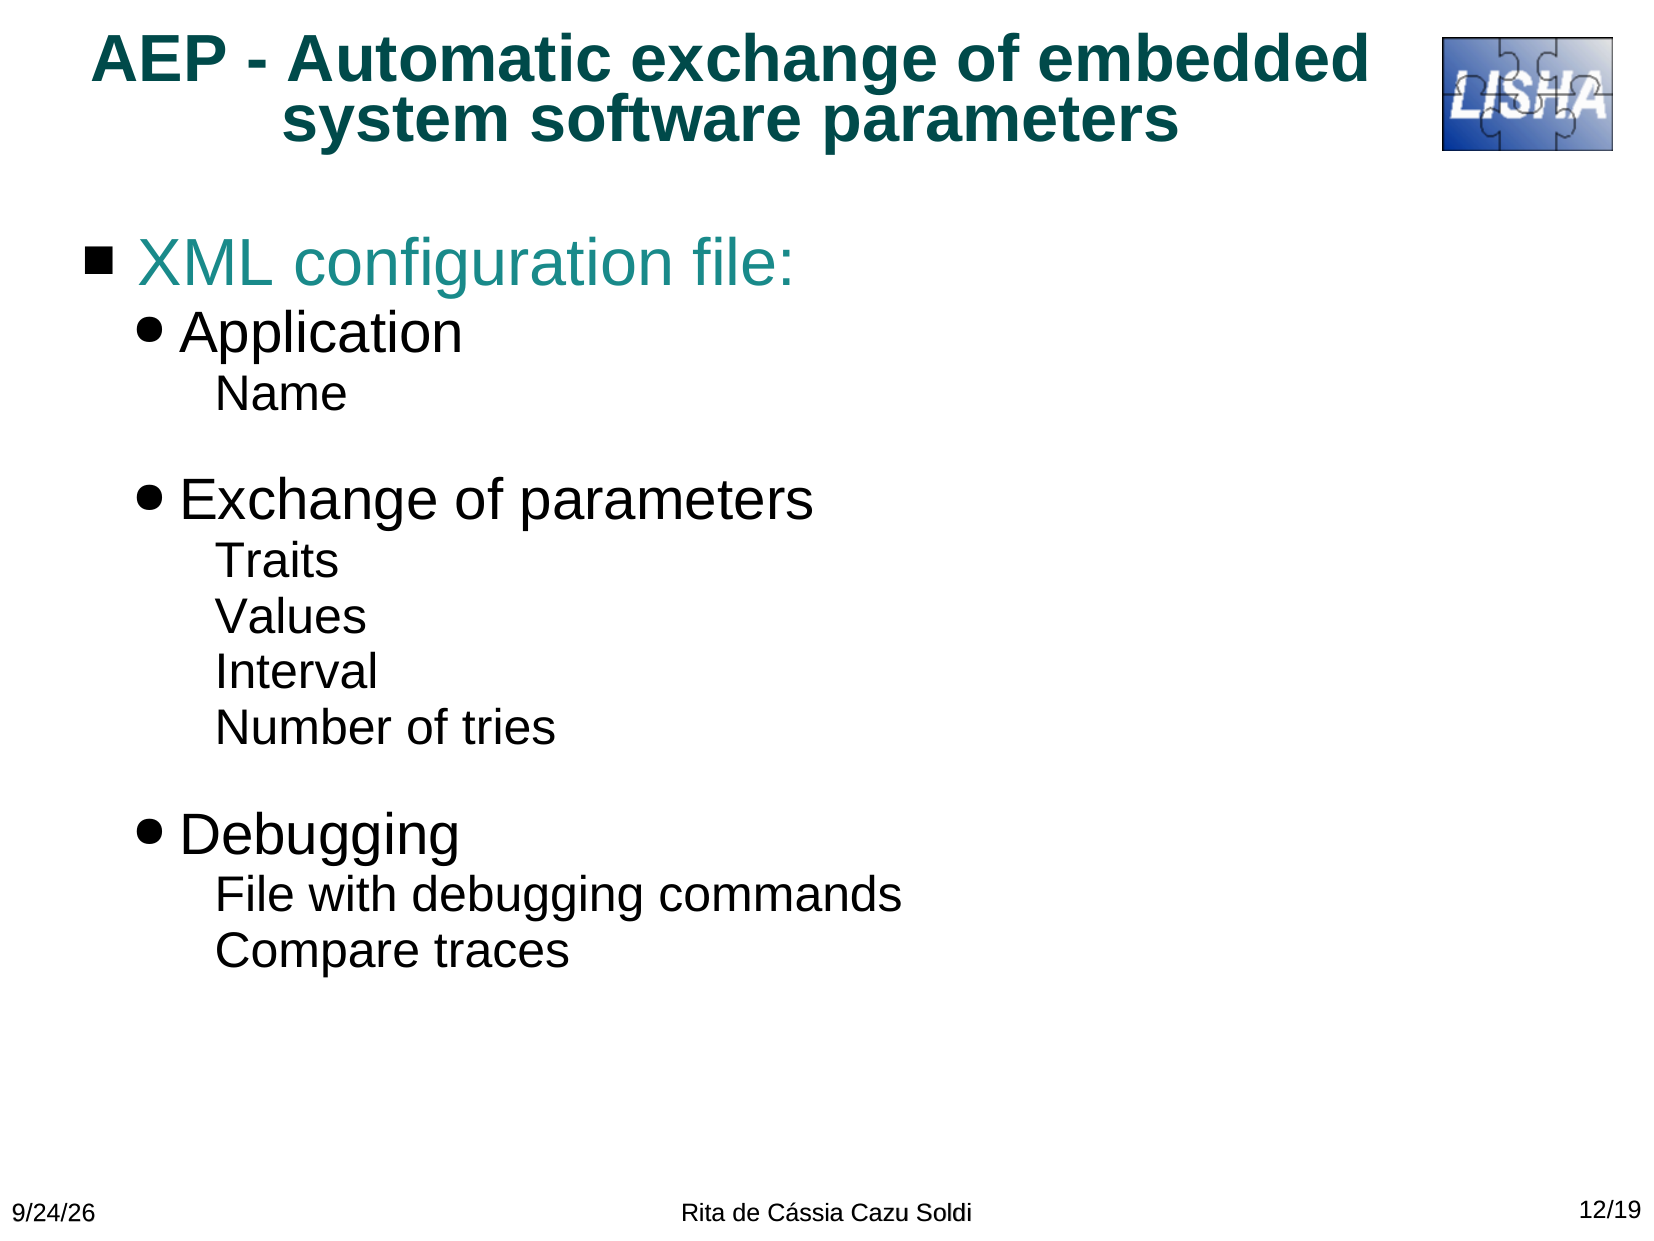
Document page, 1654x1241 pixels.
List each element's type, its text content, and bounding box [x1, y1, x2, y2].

list XML configuration file: Application Name Exchange of parameters Traits Values Interval Number of tries Debugging File with debugging commands Compare traces [37, 225, 1613, 1163]
picture [1442, 37, 1613, 151]
title AEP - Automatic exchange of embedded system software parameters [37, 16, 1426, 172]
